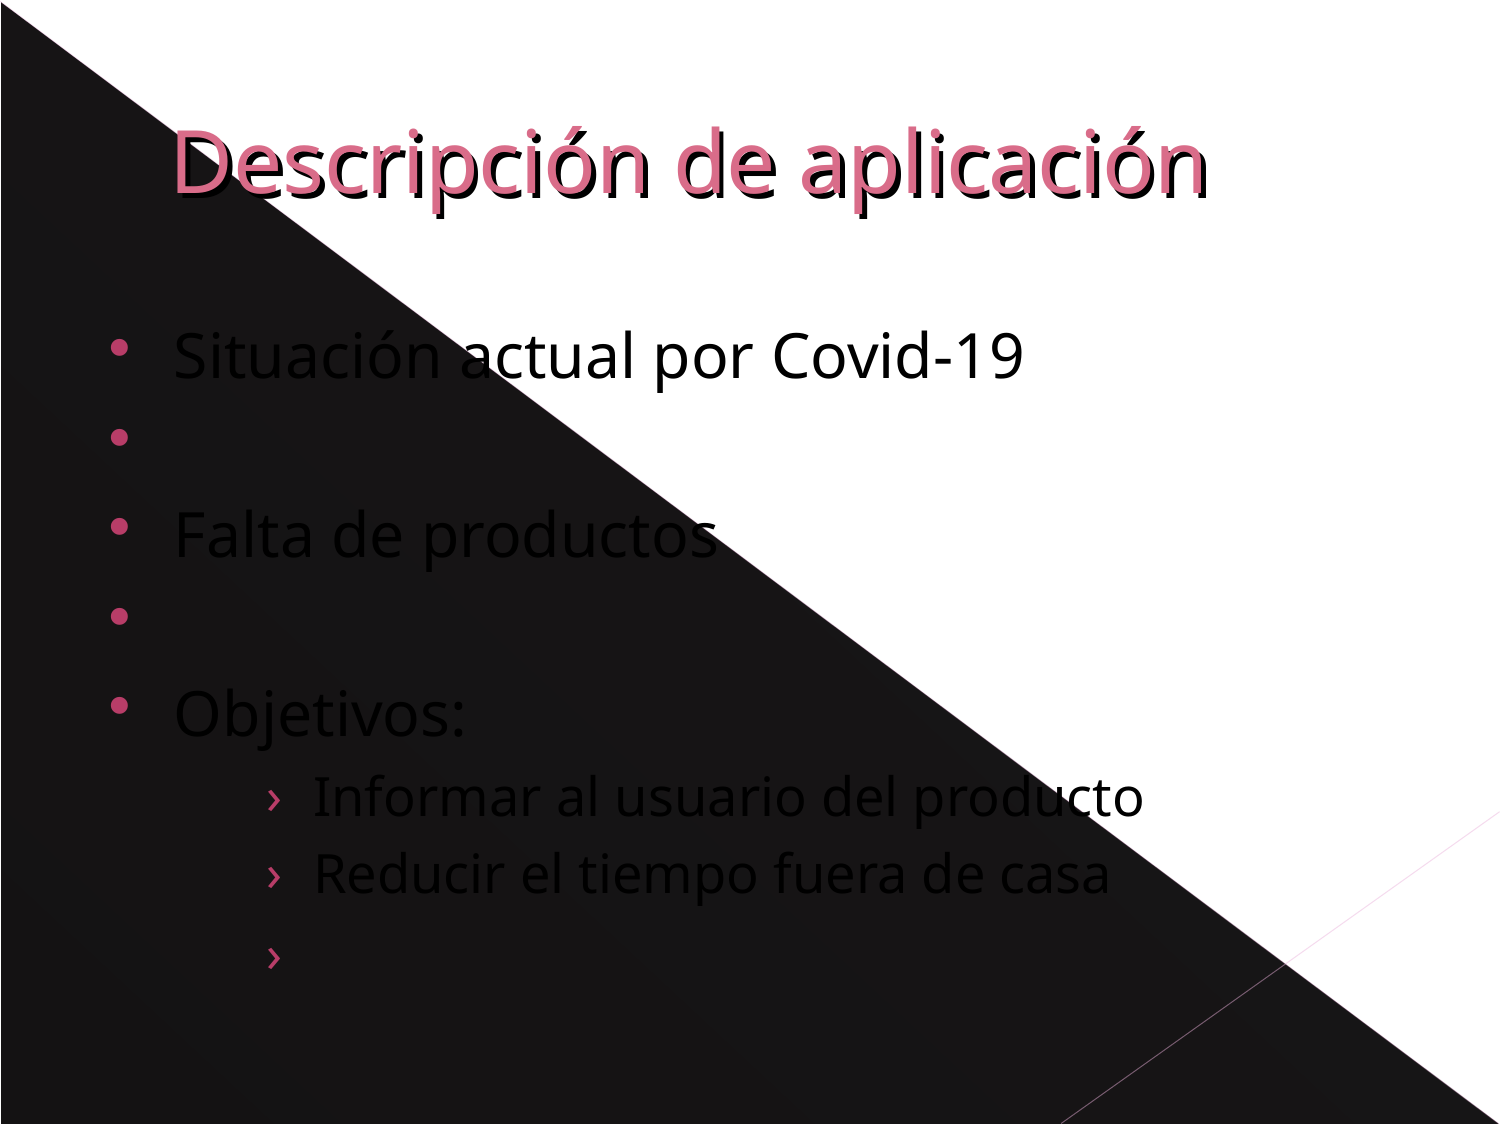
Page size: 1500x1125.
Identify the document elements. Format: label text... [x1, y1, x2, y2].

list Situación actual por Covid-19 Falta de productos Objetivos: Informar al usuario del producto Reducir el tiempo fuera de casa [75, 308, 1426, 1059]
title Descripción de aplicación [75, 43, 1426, 274]
